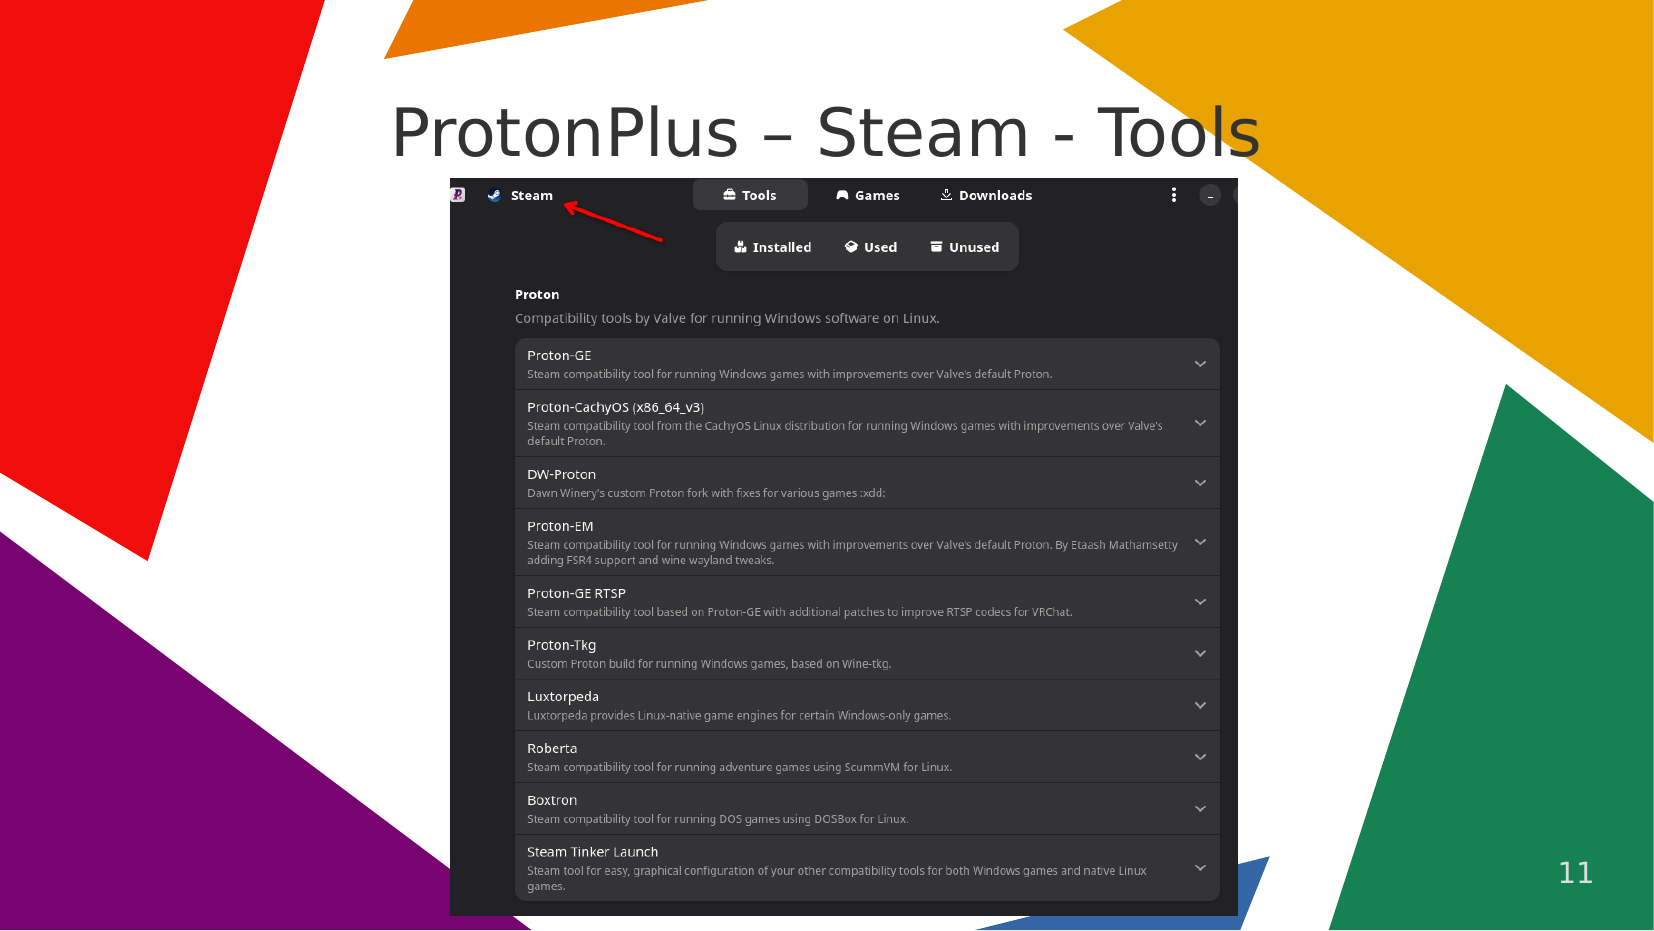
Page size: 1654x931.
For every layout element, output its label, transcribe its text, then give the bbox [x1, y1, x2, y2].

picture [450, 178, 1238, 916]
title ProtonPlus – Steam - Tools [295, 59, 1359, 207]
